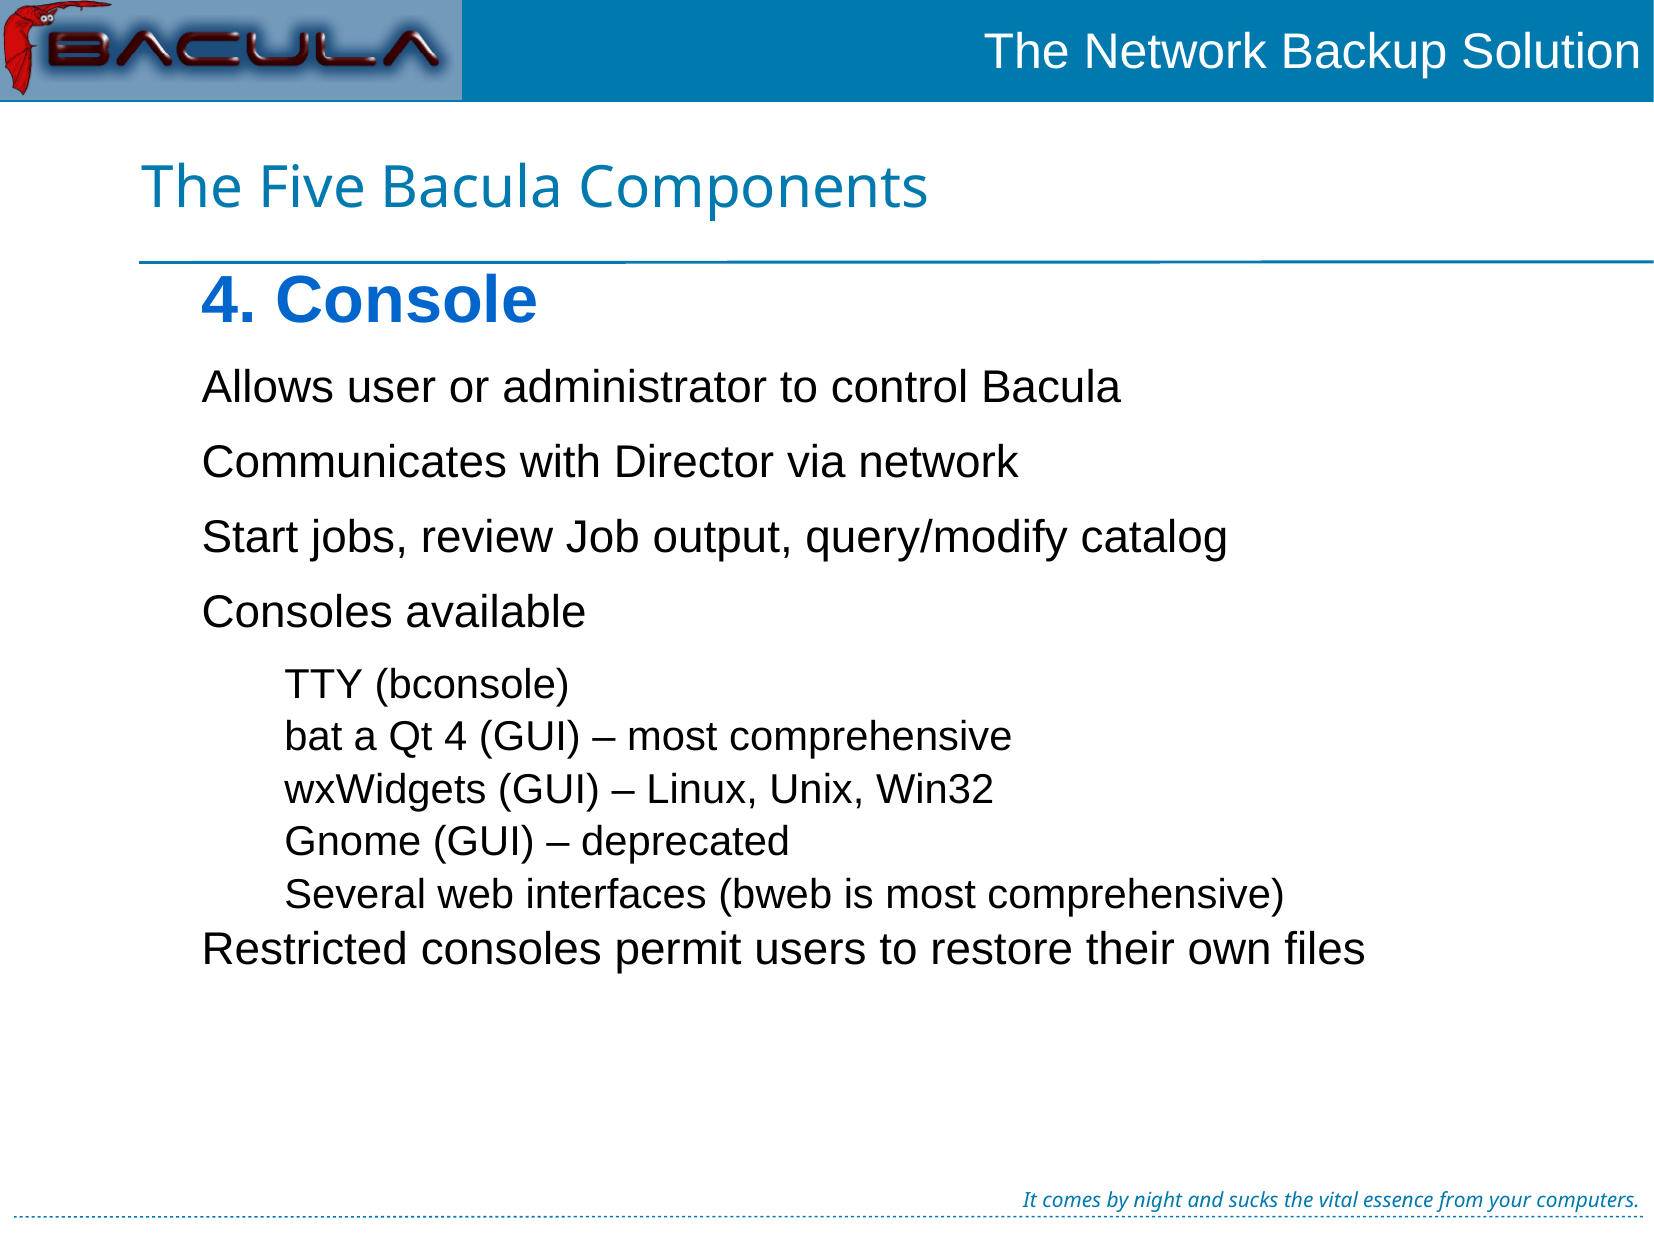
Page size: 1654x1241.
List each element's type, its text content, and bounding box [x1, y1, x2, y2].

list 4. Console Allows user or administrator to control Bacula Communicates with Director via network Start jobs, review Job output, query/modify catalog Consoles available TTY (bconsole) bat a Qt 4 (GUI) – most comprehensive wxWidgets (GUI) – Linux, Unix, Win32 Gnome (GUI) – deprecated Several web interfaces (bweb is most comprehensive) Restricted consoles permit users to restore their own files [107, 262, 1501, 1162]
title The Five Bacula Components [141, 112, 1501, 226]
picture [0, 0, 461, 99]
